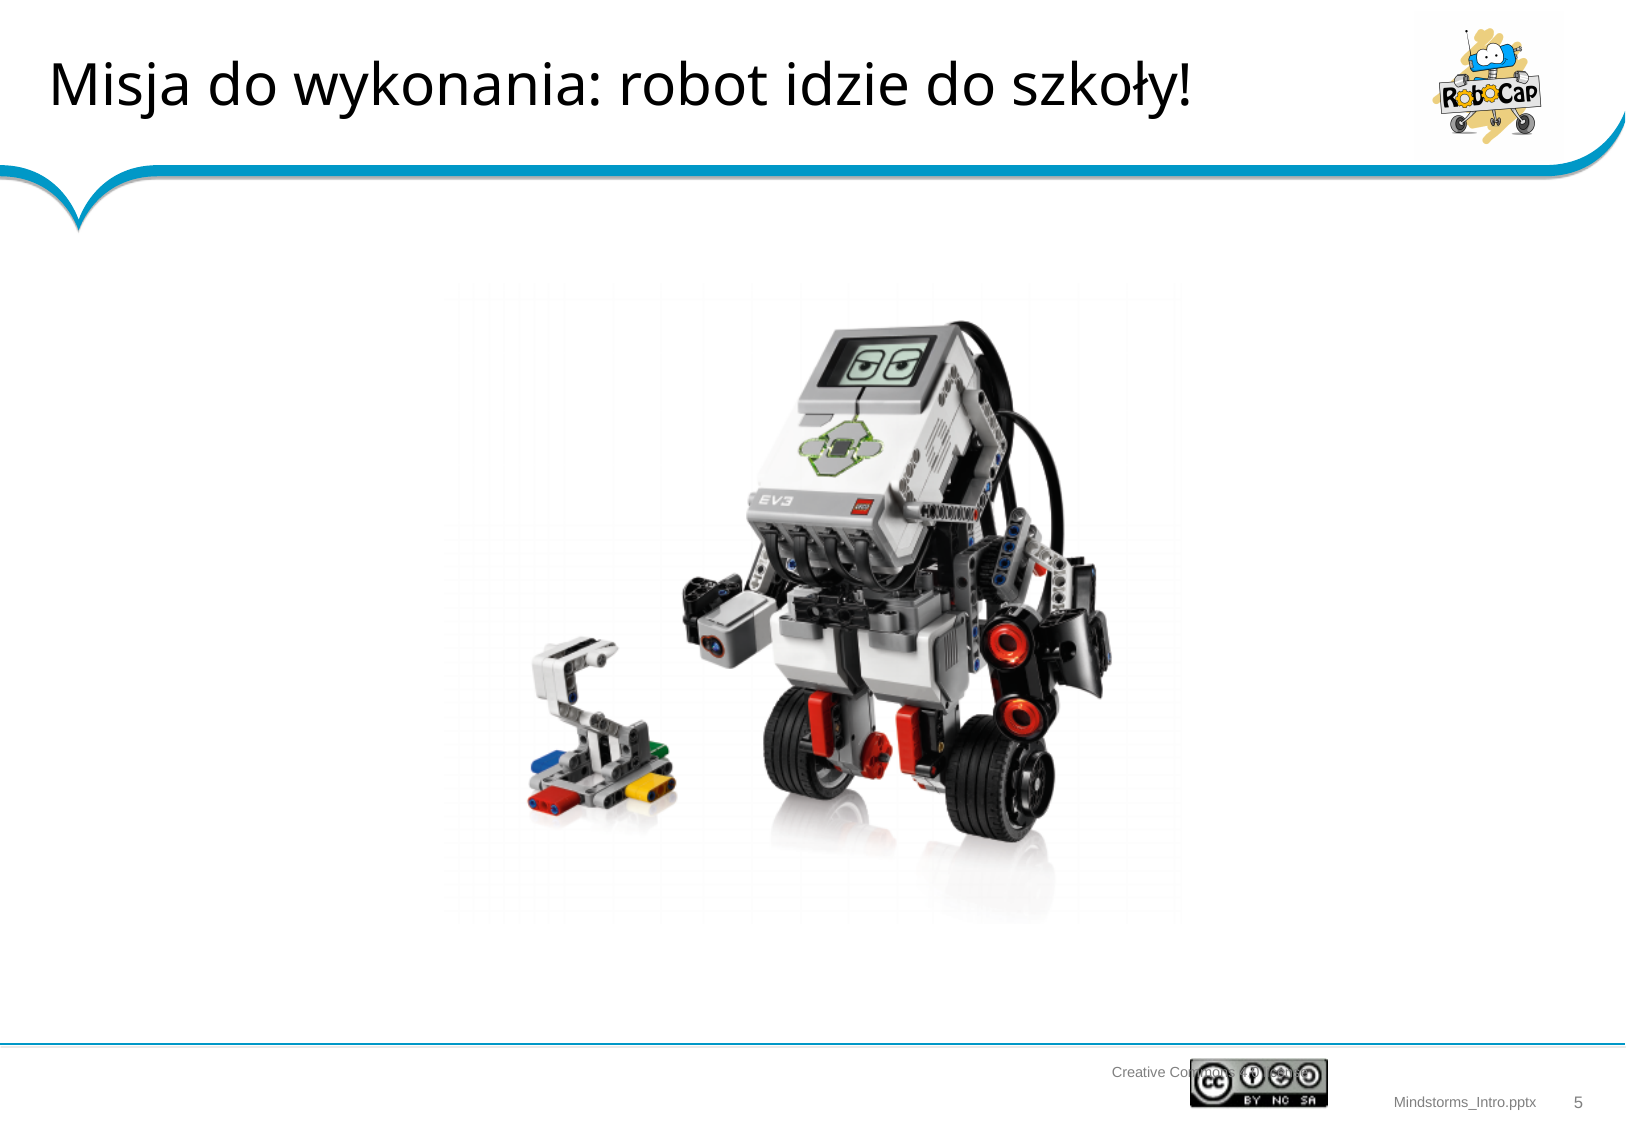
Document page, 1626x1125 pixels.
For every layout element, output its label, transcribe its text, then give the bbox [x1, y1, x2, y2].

title Misja do wykonania: robot idzie do szkoły! [0, 0, 1625, 165]
slide_number Creative Commons 4.0 license [1105, 1054, 1543, 1087]
picture [444, 283, 1182, 924]
footer Mindstorms_Intro.pptx [1105, 1087, 1543, 1117]
slide_number <numer> [1568, 1091, 1589, 1112]
